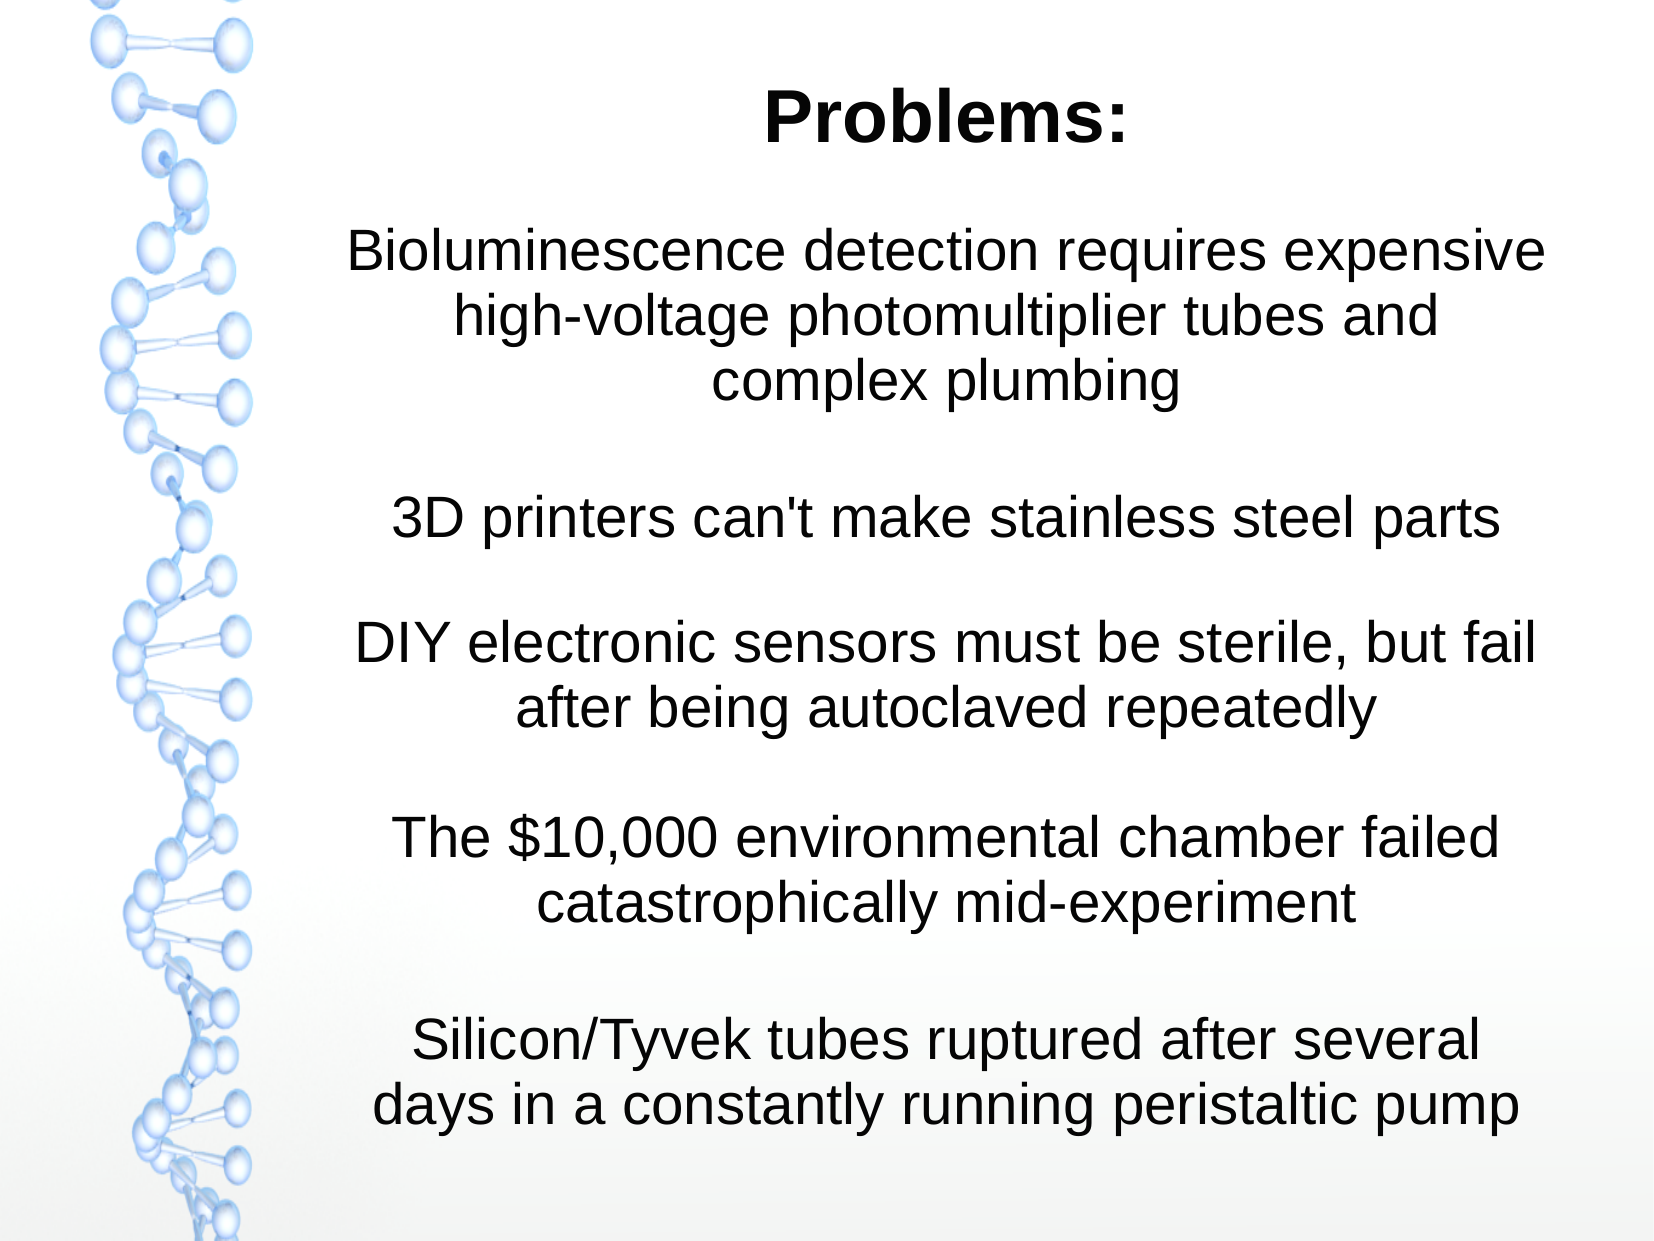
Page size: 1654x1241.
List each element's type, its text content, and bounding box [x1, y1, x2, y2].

subtitle Problems: Bioluminescence detection requires expensive high-voltage photomultiplier tubes and complex plumbing 3D printers can't make stainless steel parts DIY electronic sensors must be sterile, but fail after being autoclaved repeatedly The $10,000 environmental chamber failed catastrophically mid-experiment Silicon/Tyvek tubes ruptured after several days in a constantly running peristaltic pump [345, 60, 1550, 1153]
picture [0, 0, 1654, 1241]
